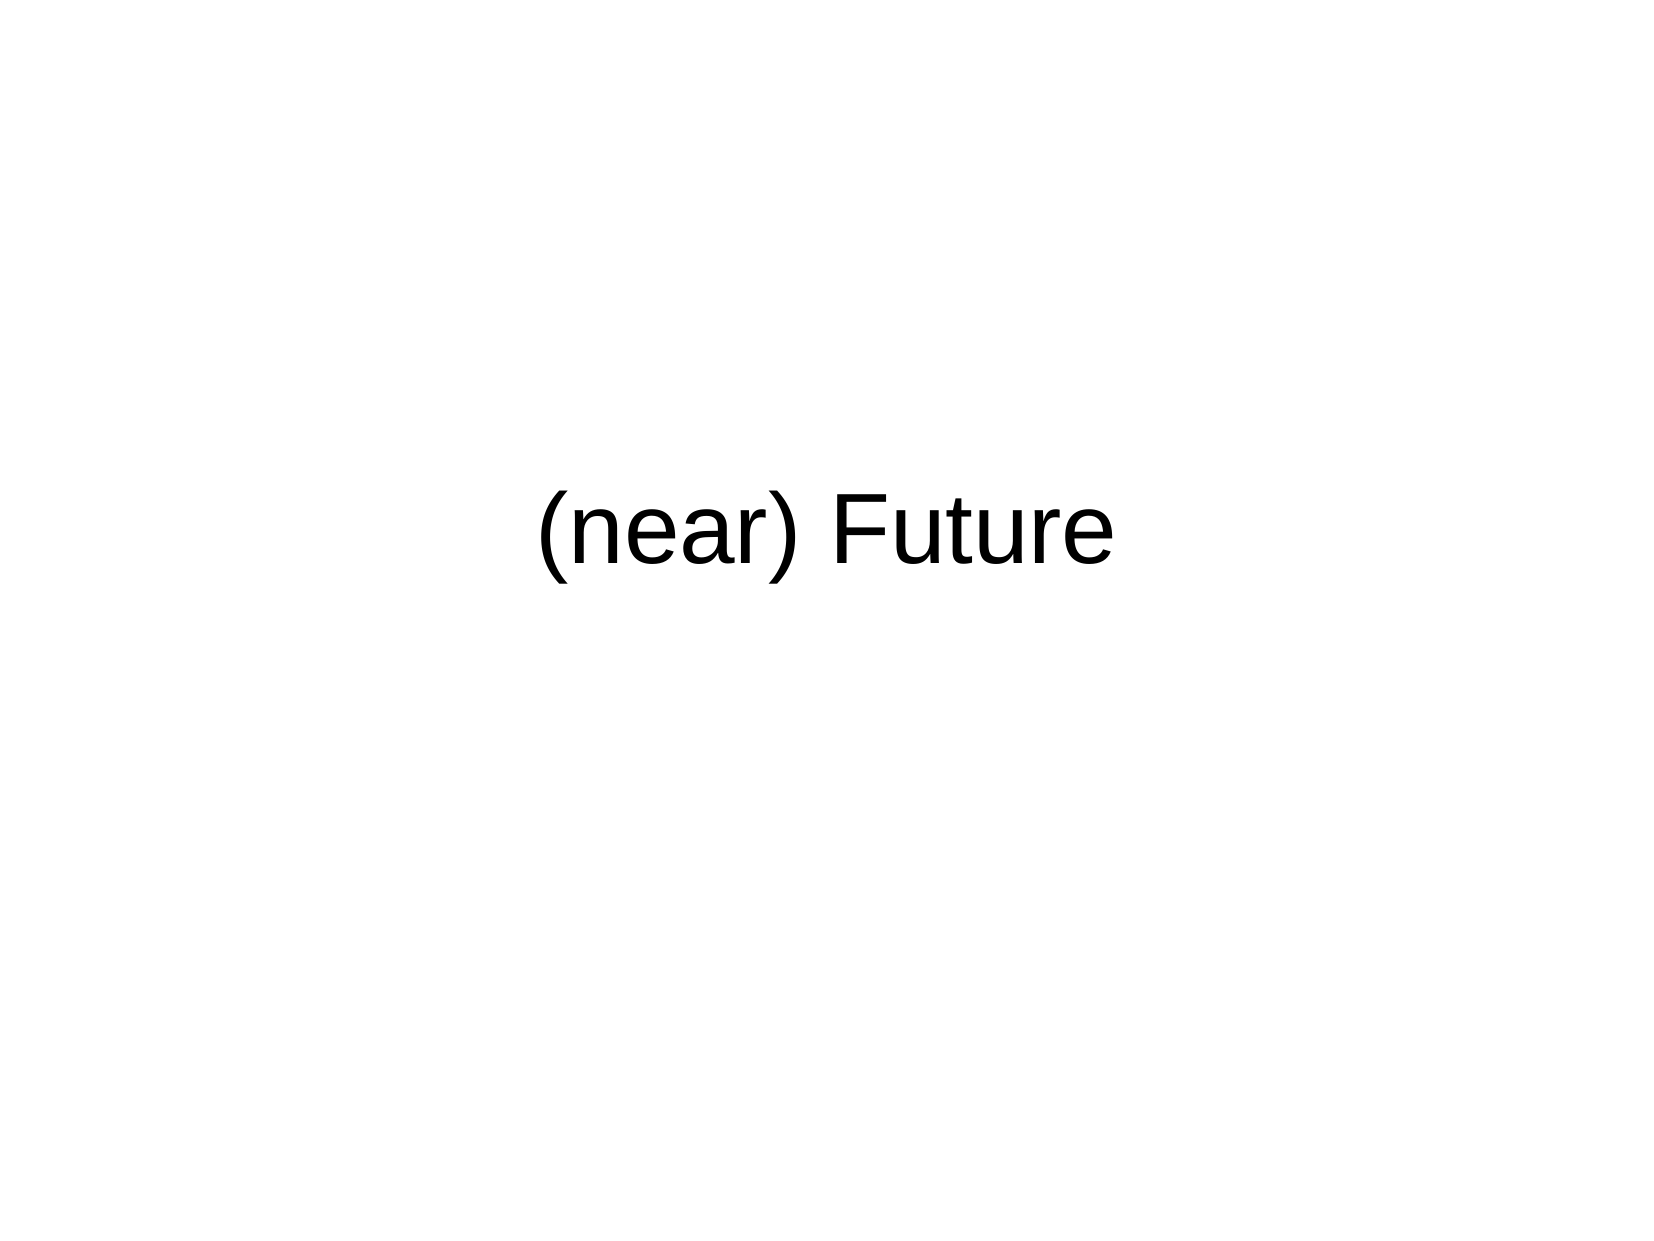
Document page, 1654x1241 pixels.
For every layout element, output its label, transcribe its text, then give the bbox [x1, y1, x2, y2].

subtitle (near) Future [82, 49, 1571, 1010]
